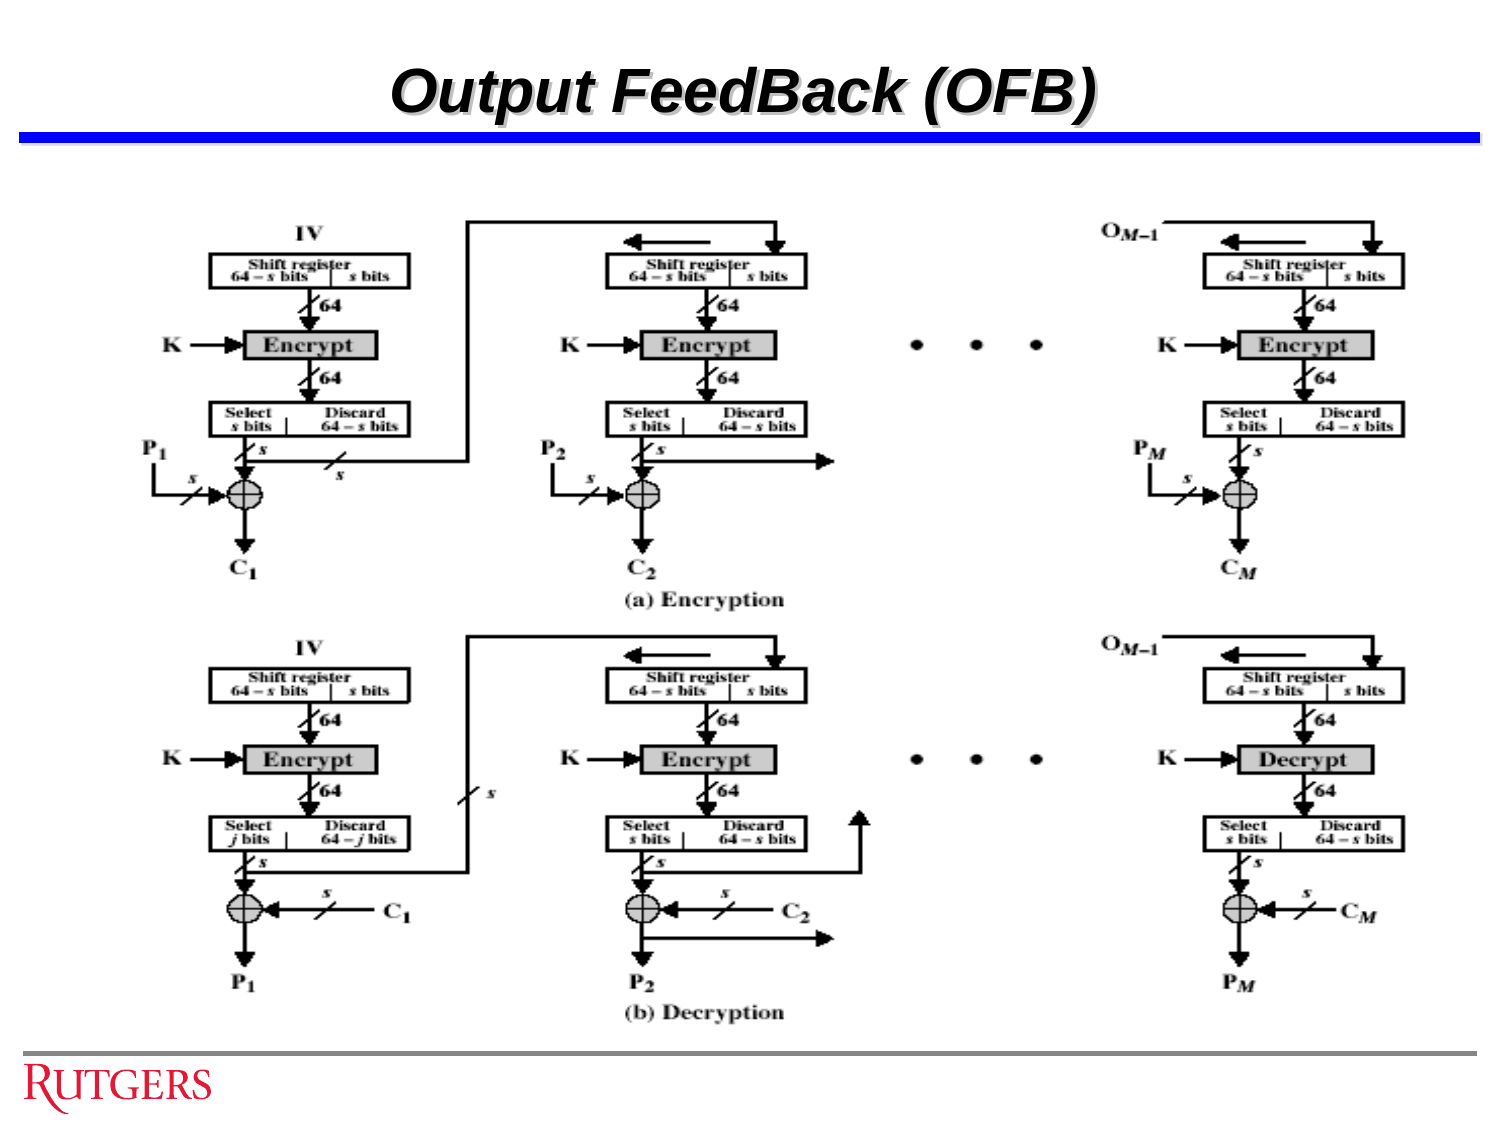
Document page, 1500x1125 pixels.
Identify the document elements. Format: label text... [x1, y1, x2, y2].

picture [55, 209, 1438, 1038]
title Output FeedBack (OFB) [62, 37, 1426, 133]
